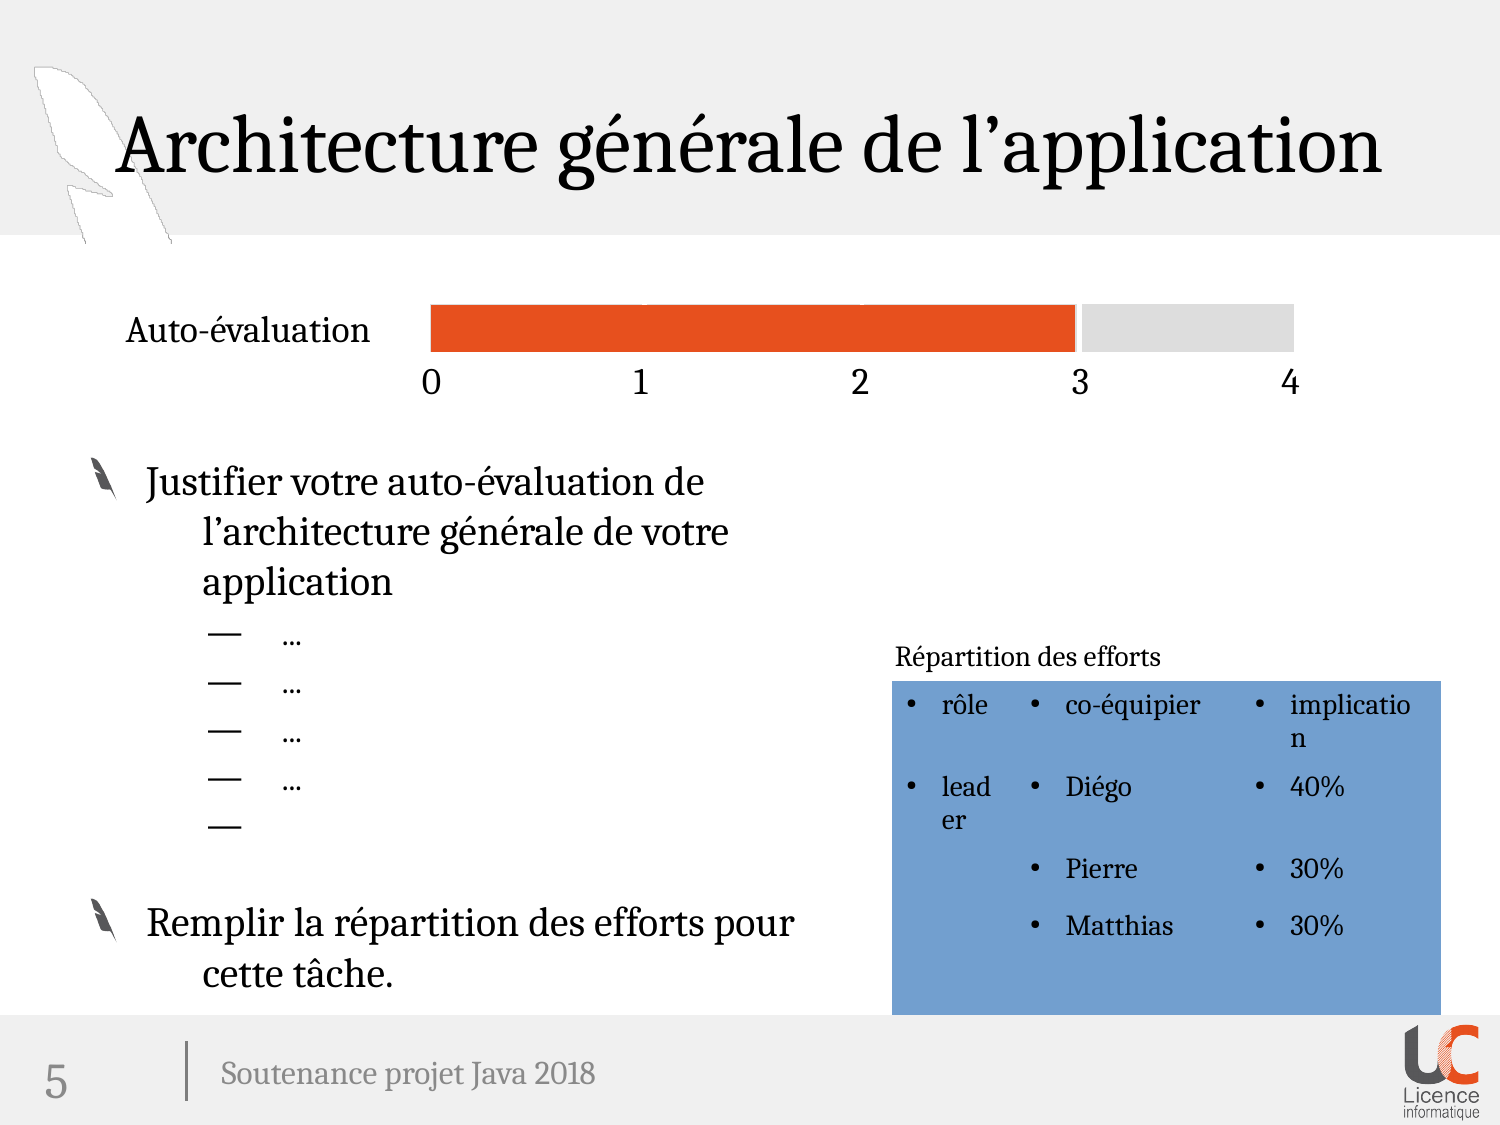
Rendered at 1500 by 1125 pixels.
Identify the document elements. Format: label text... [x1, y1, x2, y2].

table_cell 40% [1240, 763, 1441, 844]
table_cell Pierre [1016, 844, 1240, 901]
text_box Répartition des efforts [879, 630, 1193, 681]
table_cell 30% [1240, 844, 1441, 901]
table_cell Diégo [1016, 763, 1240, 844]
table_cell [1240, 958, 1441, 1015]
picture [29, 63, 187, 244]
list Justifier votre auto-évaluation de l’architecture générale de votre application ... ... ... ... Remplir la répartition des efforts pour cette tâche. [75, 444, 869, 1005]
table_header rôle [892, 681, 1016, 763]
text_box [431, 305, 1075, 352]
table_cell Matthias [1016, 901, 1240, 958]
table_cell 30% [1240, 901, 1441, 958]
picture [1398, 1020, 1484, 1122]
table_cell [892, 844, 1016, 901]
table_cell [1016, 958, 1240, 1015]
text_box <numéro> [29, 1041, 160, 1102]
table_header co-équipier [1016, 681, 1240, 763]
table_header implication [1240, 681, 1441, 763]
table_cell [892, 901, 1016, 958]
title Architecture générale de l’application [75, 45, 1426, 233]
table_cell leader [892, 763, 1016, 844]
table_cell [892, 958, 1016, 1015]
text_box Soutenance projet Java 2018 [206, 1041, 939, 1102]
